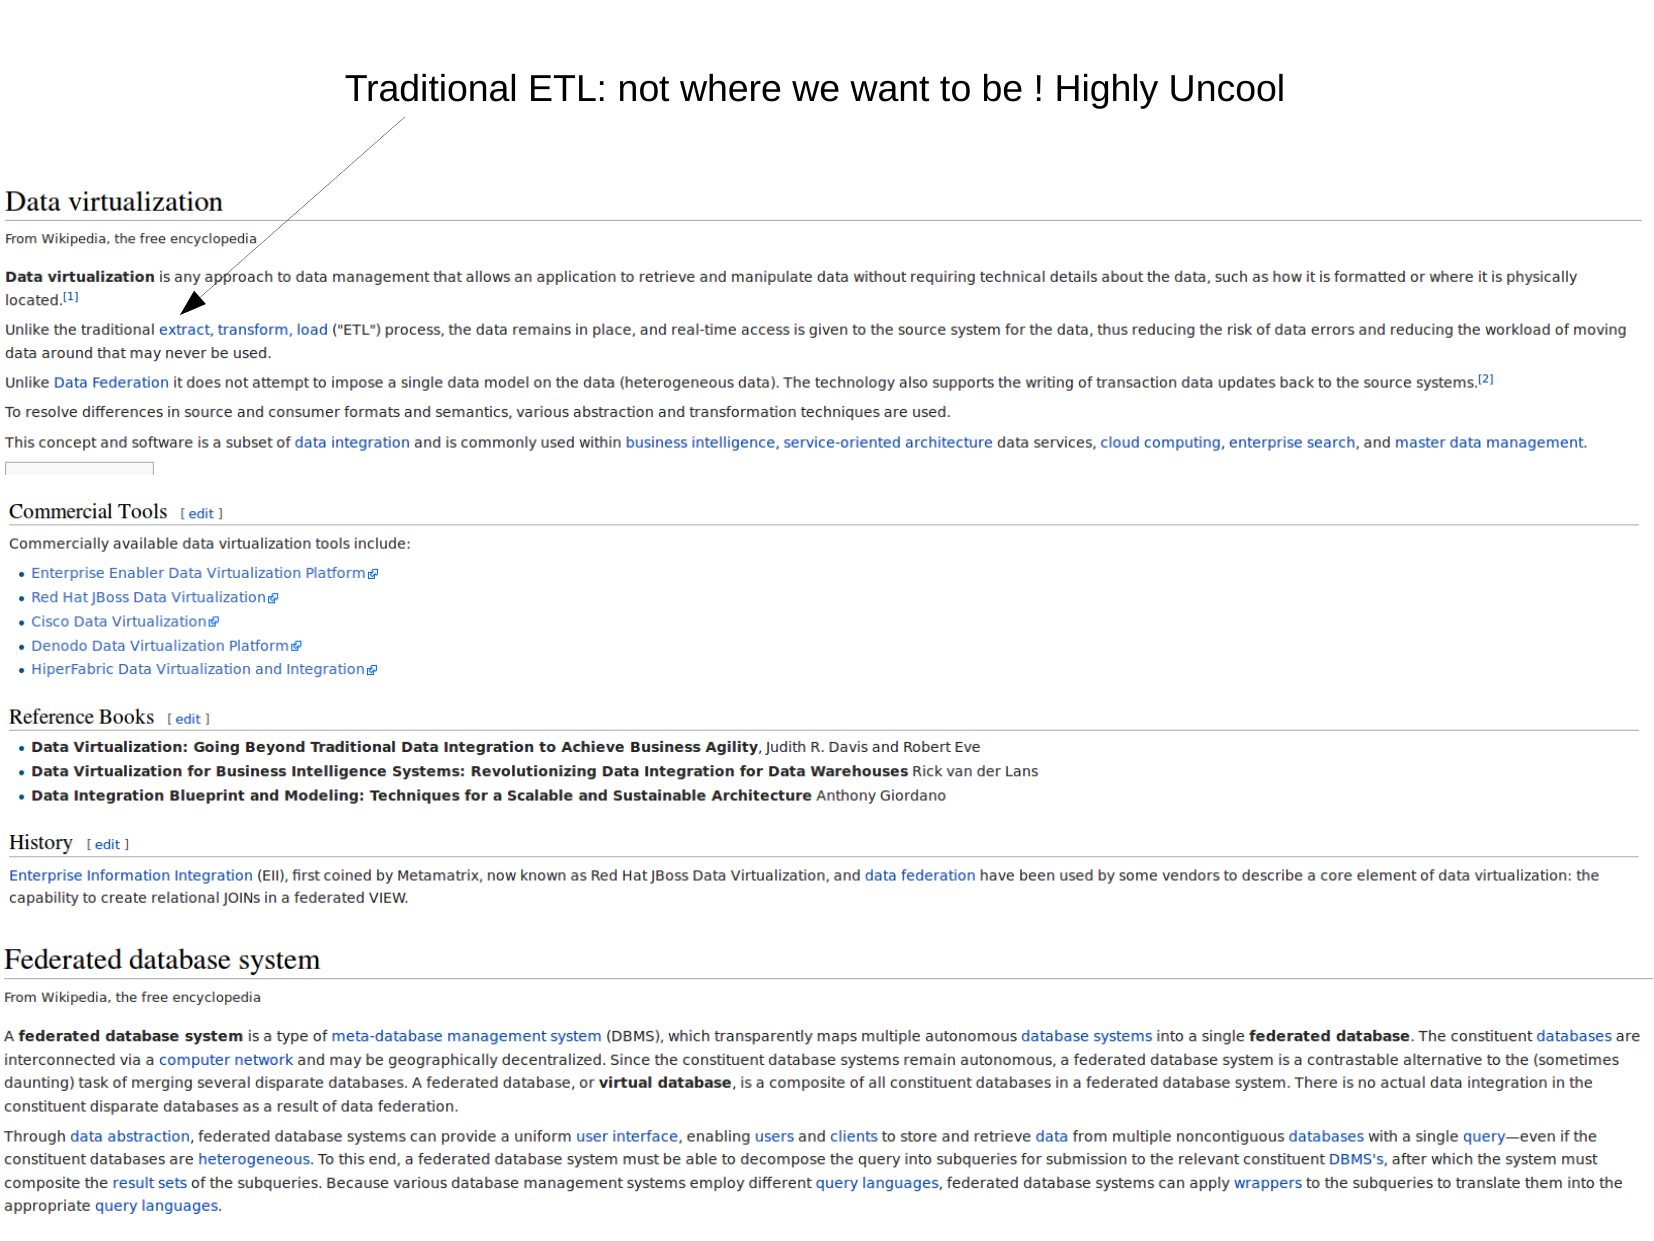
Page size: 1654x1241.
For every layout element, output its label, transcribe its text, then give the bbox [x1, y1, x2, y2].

picture [0, 164, 1651, 475]
picture [0, 943, 1654, 1216]
picture [0, 494, 1654, 921]
text_box Traditional ETL: not where we want to be ! Highly Uncool [330, 60, 1301, 117]
